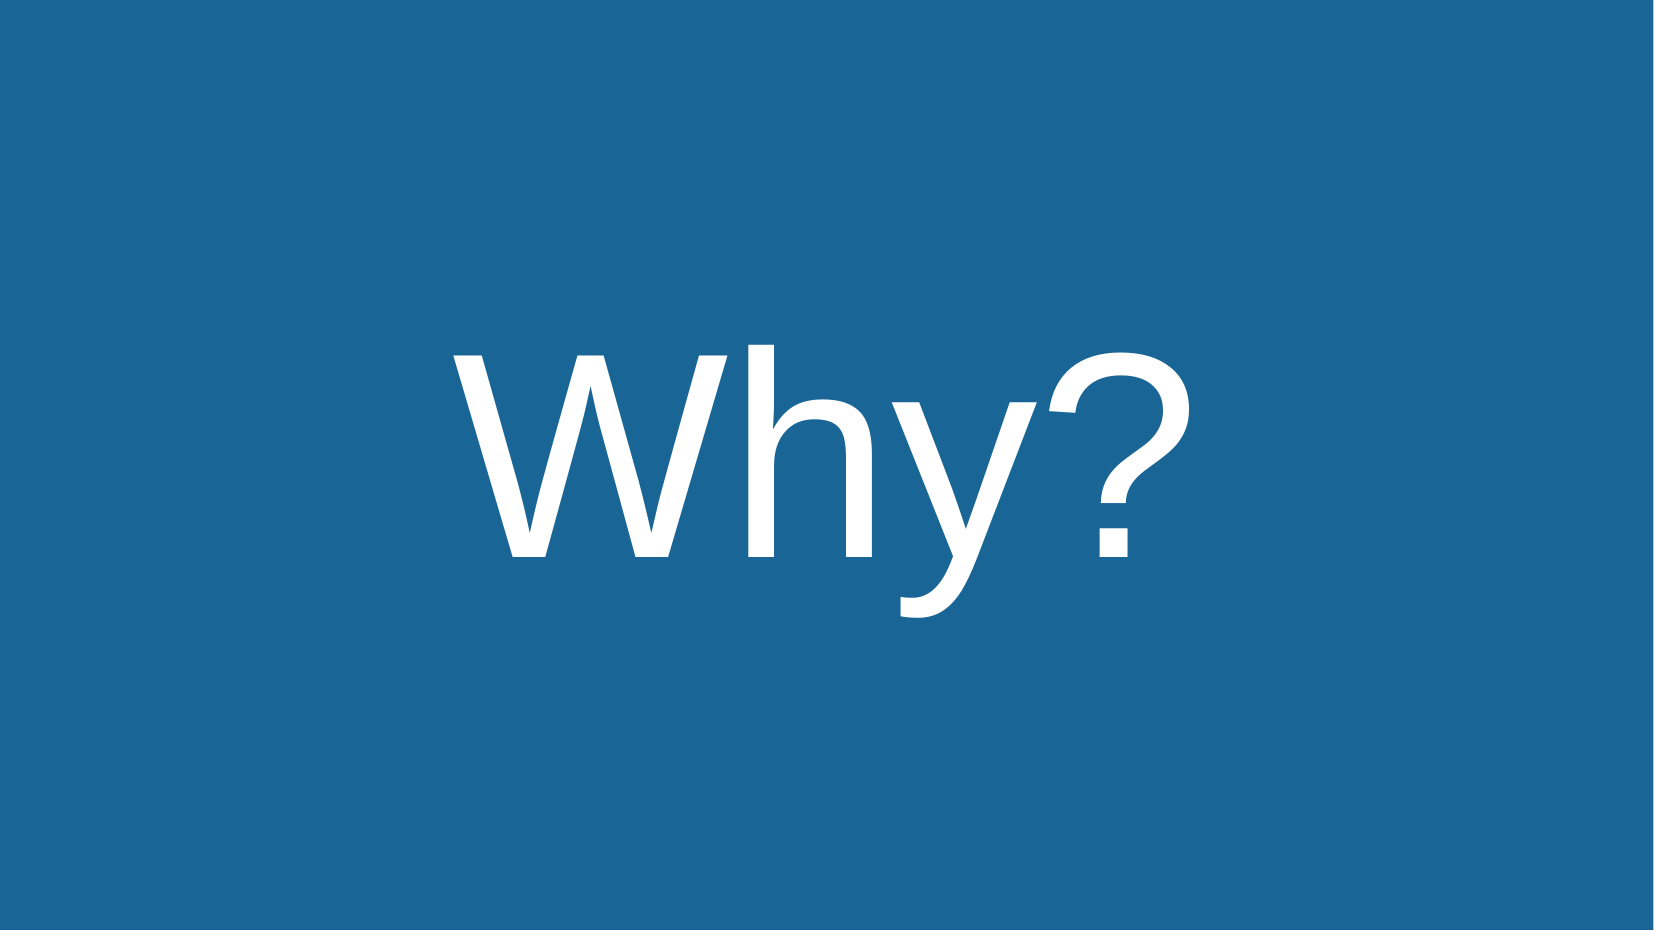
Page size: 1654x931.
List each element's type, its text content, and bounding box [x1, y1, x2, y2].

title Why? [82, 37, 1571, 875]
